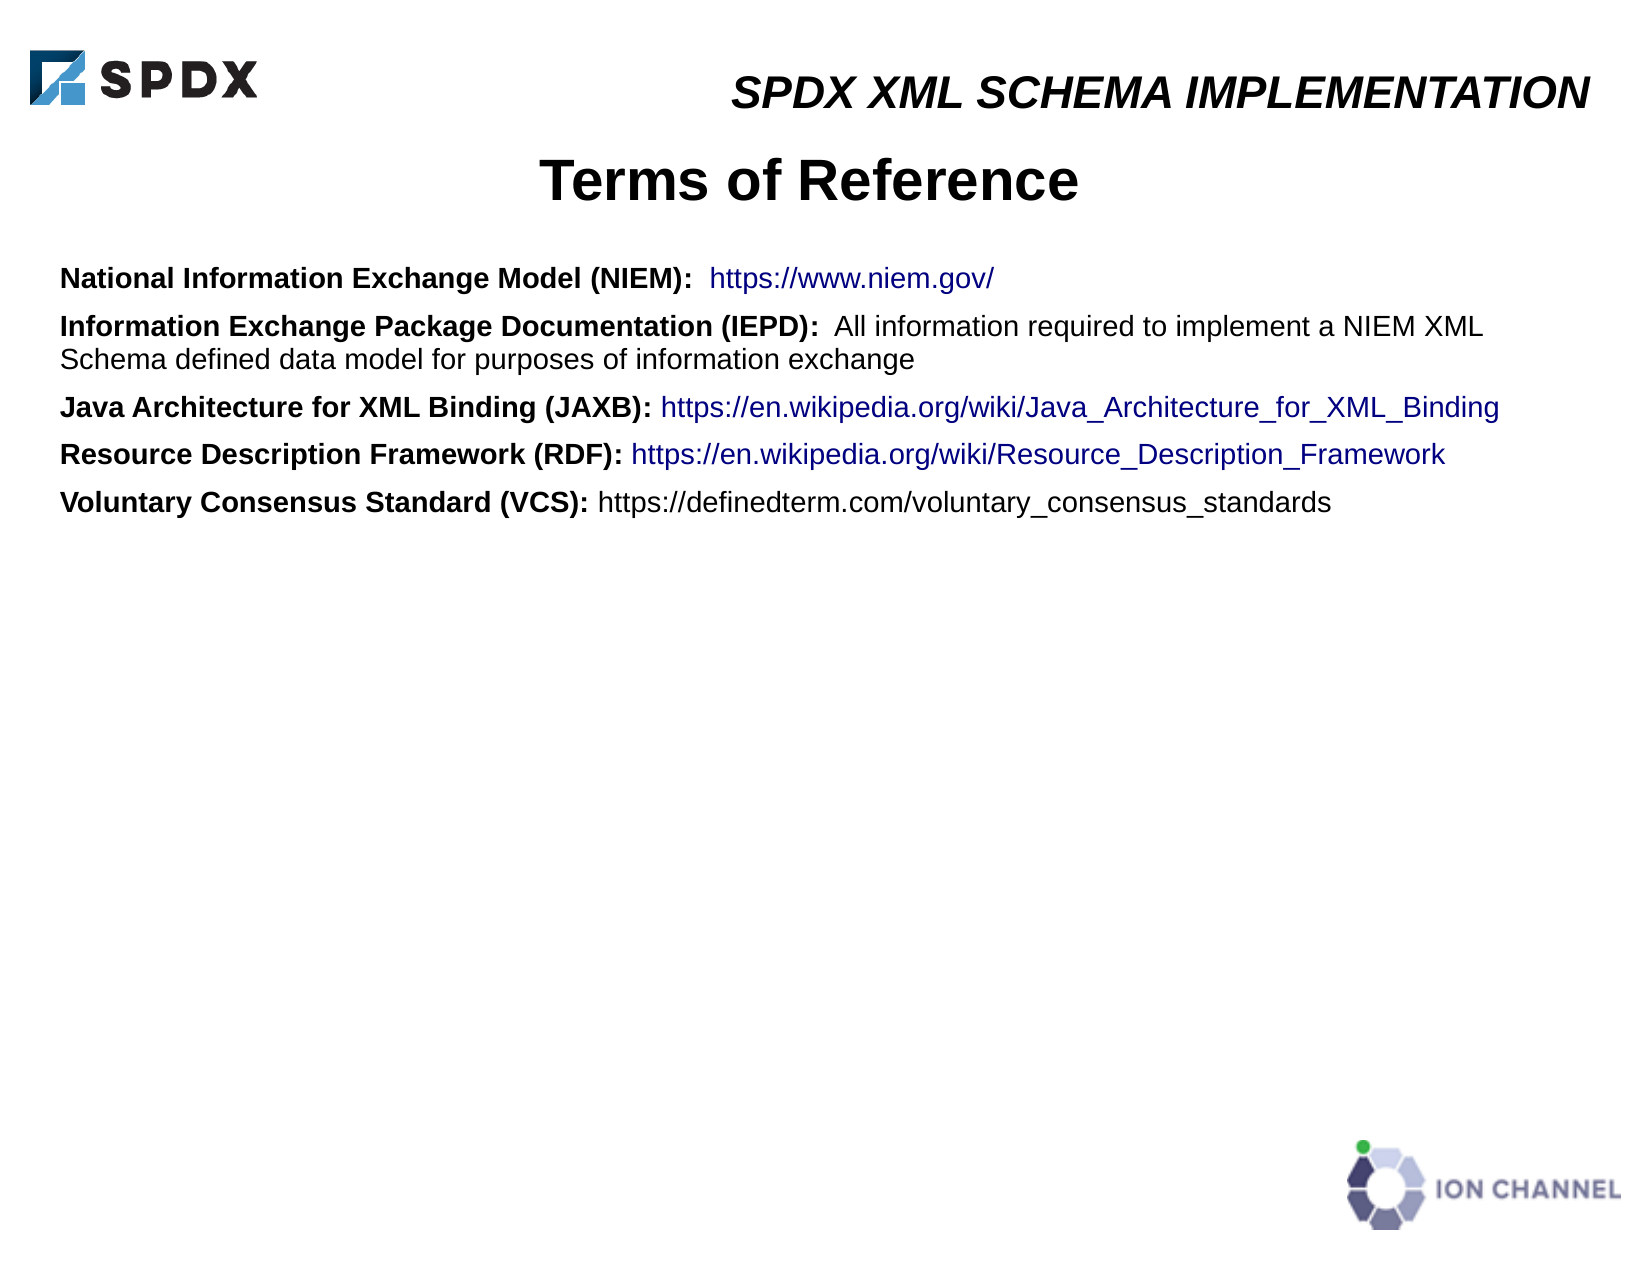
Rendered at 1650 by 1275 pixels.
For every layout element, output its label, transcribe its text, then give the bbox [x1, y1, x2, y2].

text_box Terms of Reference [525, 140, 1096, 207]
picture [30, 29, 257, 105]
text_box SPDX XML SCHEMA IMPLEMENTATION [690, 59, 1606, 121]
text_box National Information Exchange Model (NIEM): https://www.niem.gov/ Information Exchange Package Documentation (IEPD): All information required to implement a NIEM XML Schema defined data model for purposes of information exchange Java Architecture for XML Binding (JAXB): https://en.wikipedia.org/wiki/Java_Architecture_for_XML_Binding Resource Description Framework (RDF): https://en.wikipedia.org/wiki/Resource_Description_Framework Voluntary Consensus Standard (VCS): https://definedterm.com/voluntary_consensus_standards [45, 207, 1606, 1126]
picture [1347, 1140, 1621, 1231]
